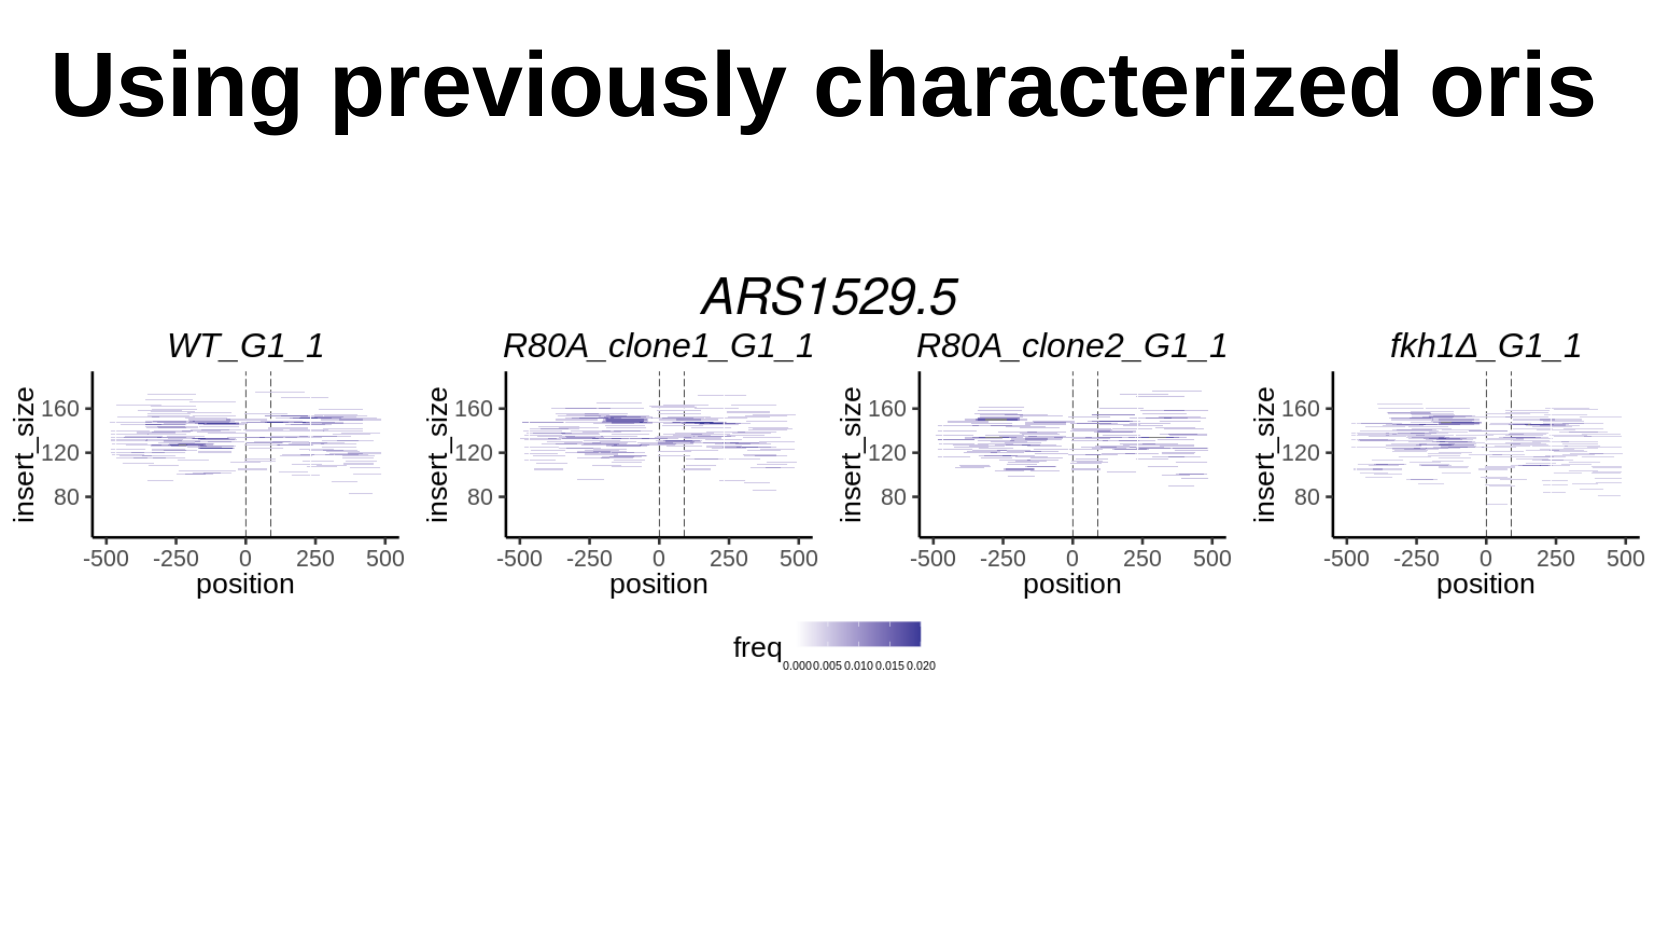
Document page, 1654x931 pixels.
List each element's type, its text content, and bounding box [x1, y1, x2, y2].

picture [0, 272, 1654, 686]
title Using previously characterized oris [0, 0, 1651, 188]
